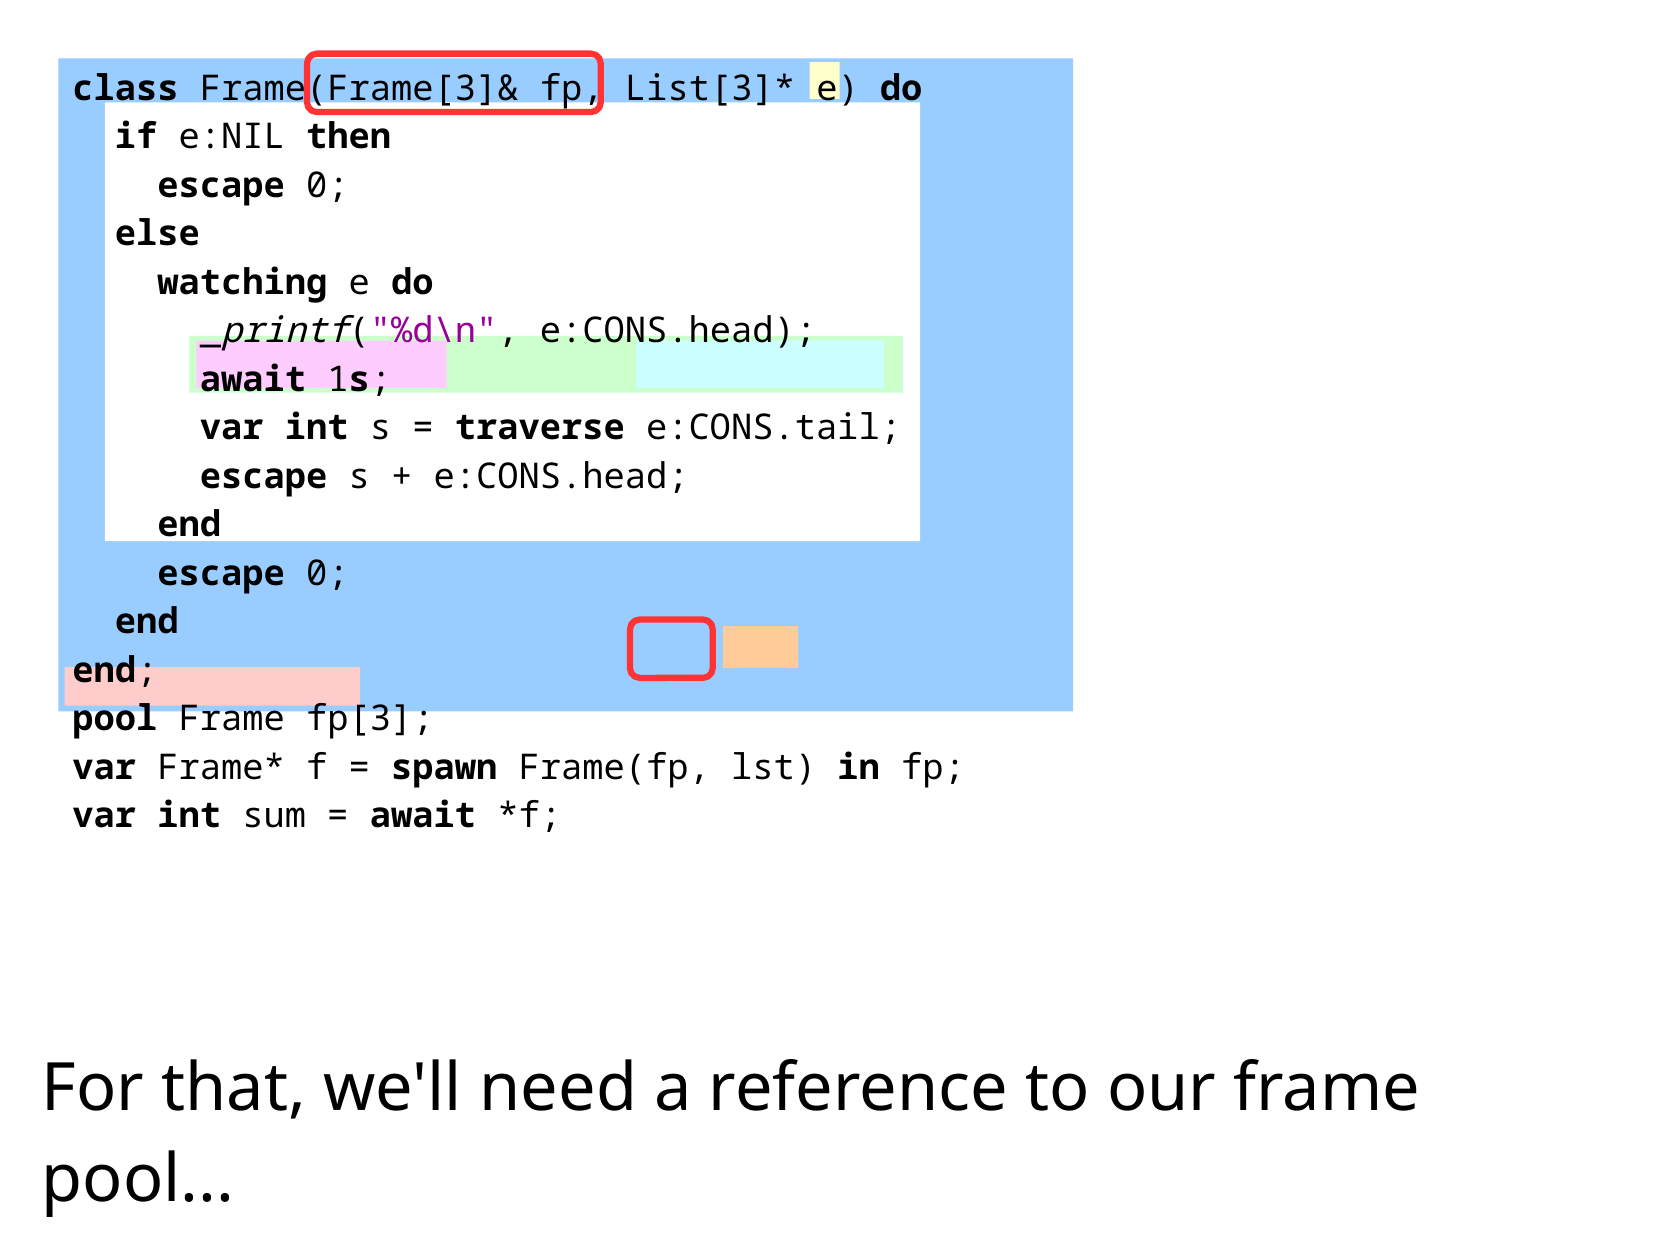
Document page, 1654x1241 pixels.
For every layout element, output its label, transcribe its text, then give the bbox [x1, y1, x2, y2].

text_box class Frame(Frame[3]& fp, List[3]* e) do if e:NIL then escape 0; else watching e do _printf("%d\n", e:CONS.head); await 1s; var int s = traverse e:CONS.tail; escape s + e:CONS.head; end escape 0; end end; pool Frame fp[3]; var Frame* f = spawn Frame(fp, lst) in fp; var int sum = await *f; [311, 57, 597, 108]
text_box class Frame(Frame[3]& fp, List[3]* e) do if e:NIL then escape 0; else watching e do _printf("%d\n", e:CONS.head); await 1s; var int s = traverse e:CONS.tail; escape s + e:CONS.head; end escape 0; end end; pool Frame fp[3]; var Frame* f = spawn Frame(fp, lst) in fp; var int sum = await *f; [15, 55, 1246, 755]
text_box For that, we'll need a reference to our frame pool... [41, 1039, 1613, 1236]
